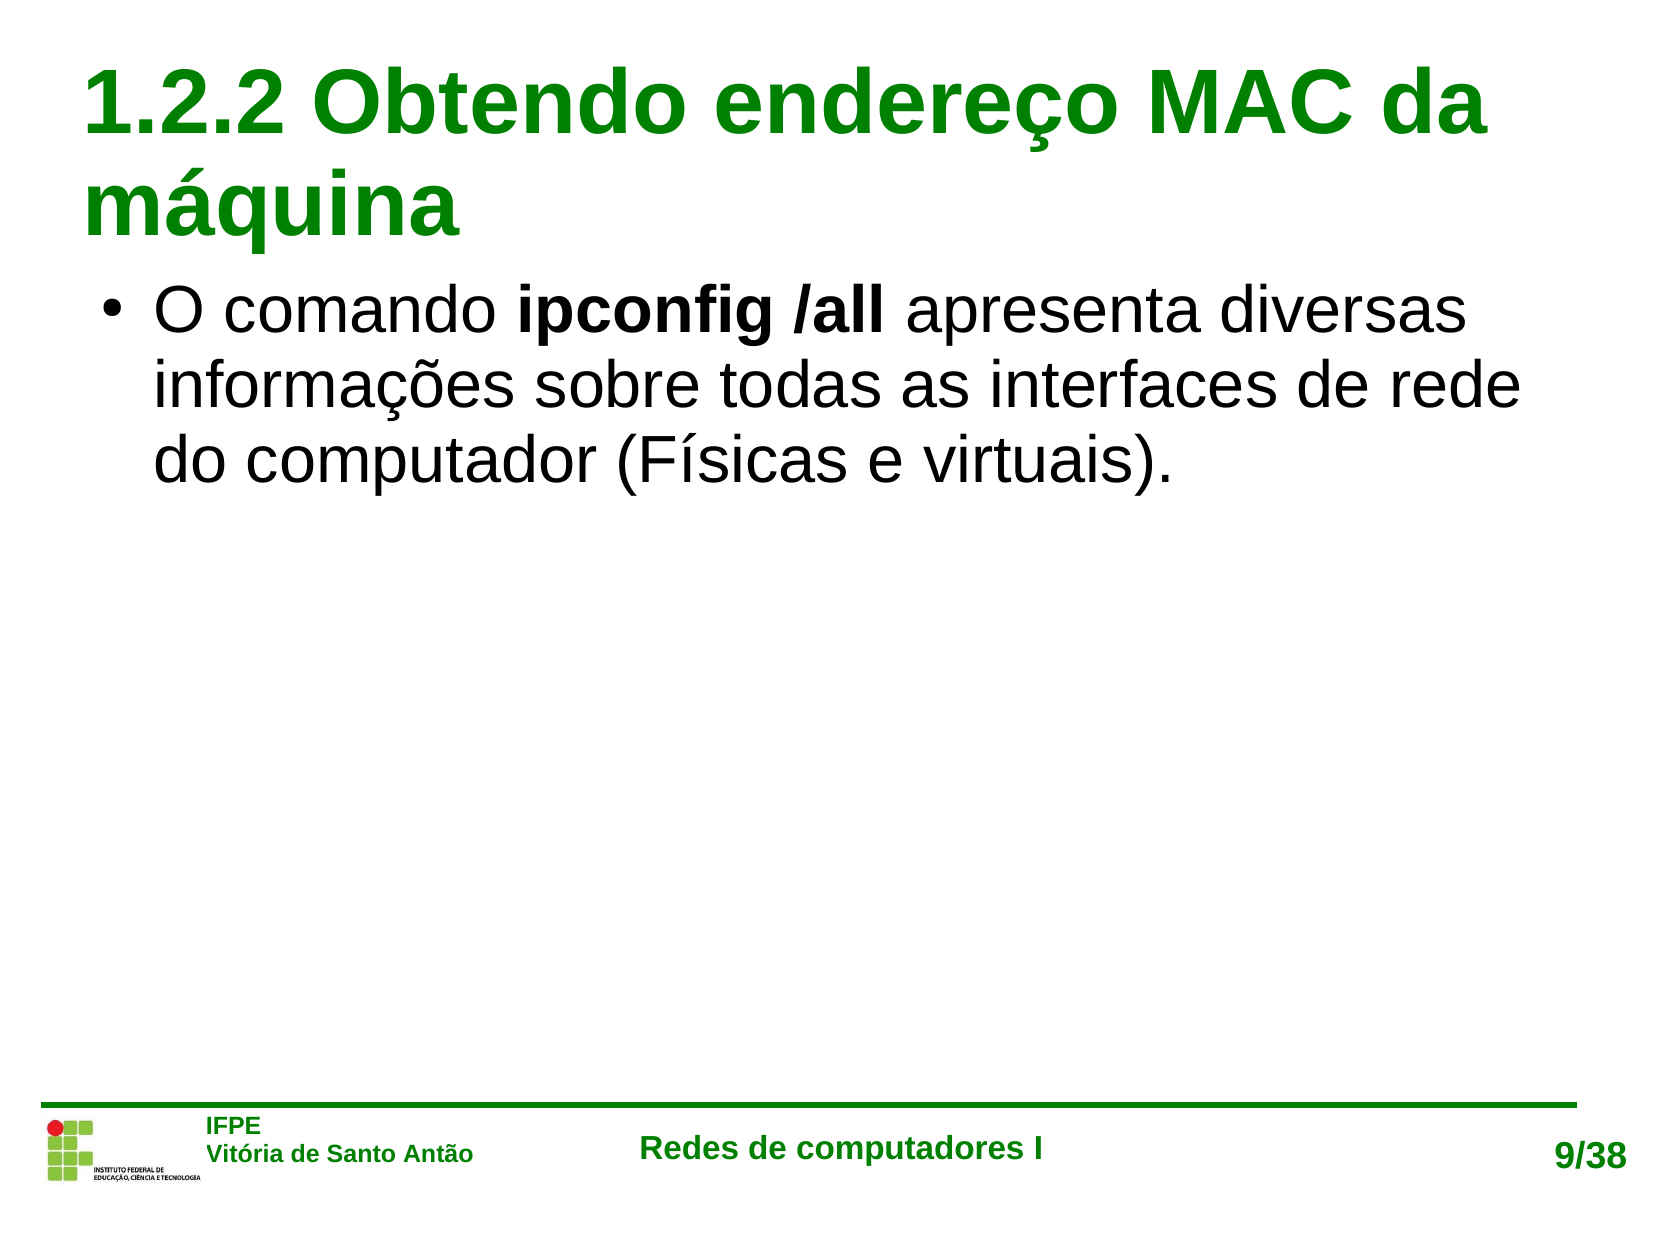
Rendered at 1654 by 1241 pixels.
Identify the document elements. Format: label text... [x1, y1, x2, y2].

title 1.2.2 Obtendo endereço MAC da máquina [82, 49, 1571, 257]
list O comando ipconfig /all apresenta diversas informações sobre todas as interfaces de rede do computador (Físicas e virtuais). [82, 272, 1571, 1091]
picture [39, 1111, 207, 1191]
